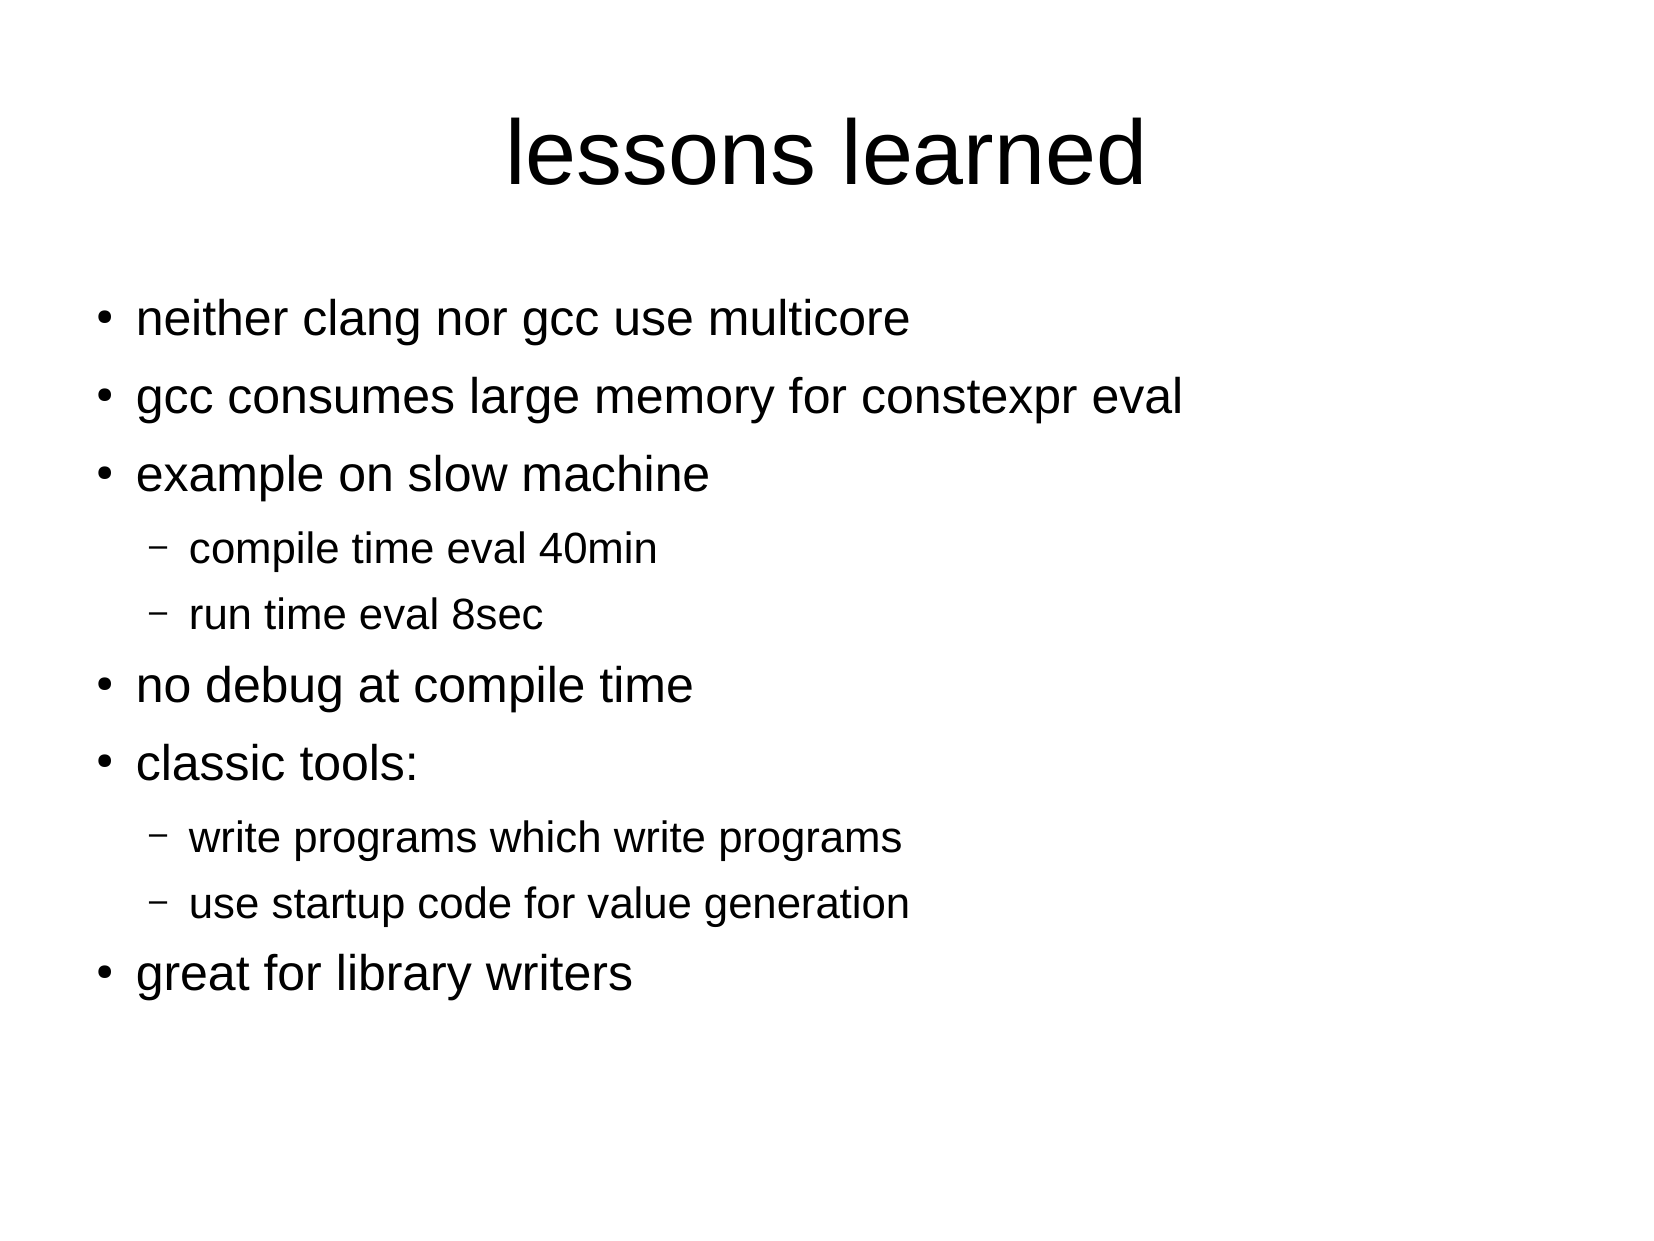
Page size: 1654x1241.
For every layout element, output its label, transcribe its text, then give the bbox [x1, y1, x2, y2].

title lessons learned [82, 49, 1571, 257]
list neither clang nor gcc use multicore gcc consumes large memory for constexpr eval example on slow machine compile time eval 40min run time eval 8sec no debug at compile time classic tools: write programs which write programs use startup code for value generation great for library writers [82, 290, 1571, 1010]
